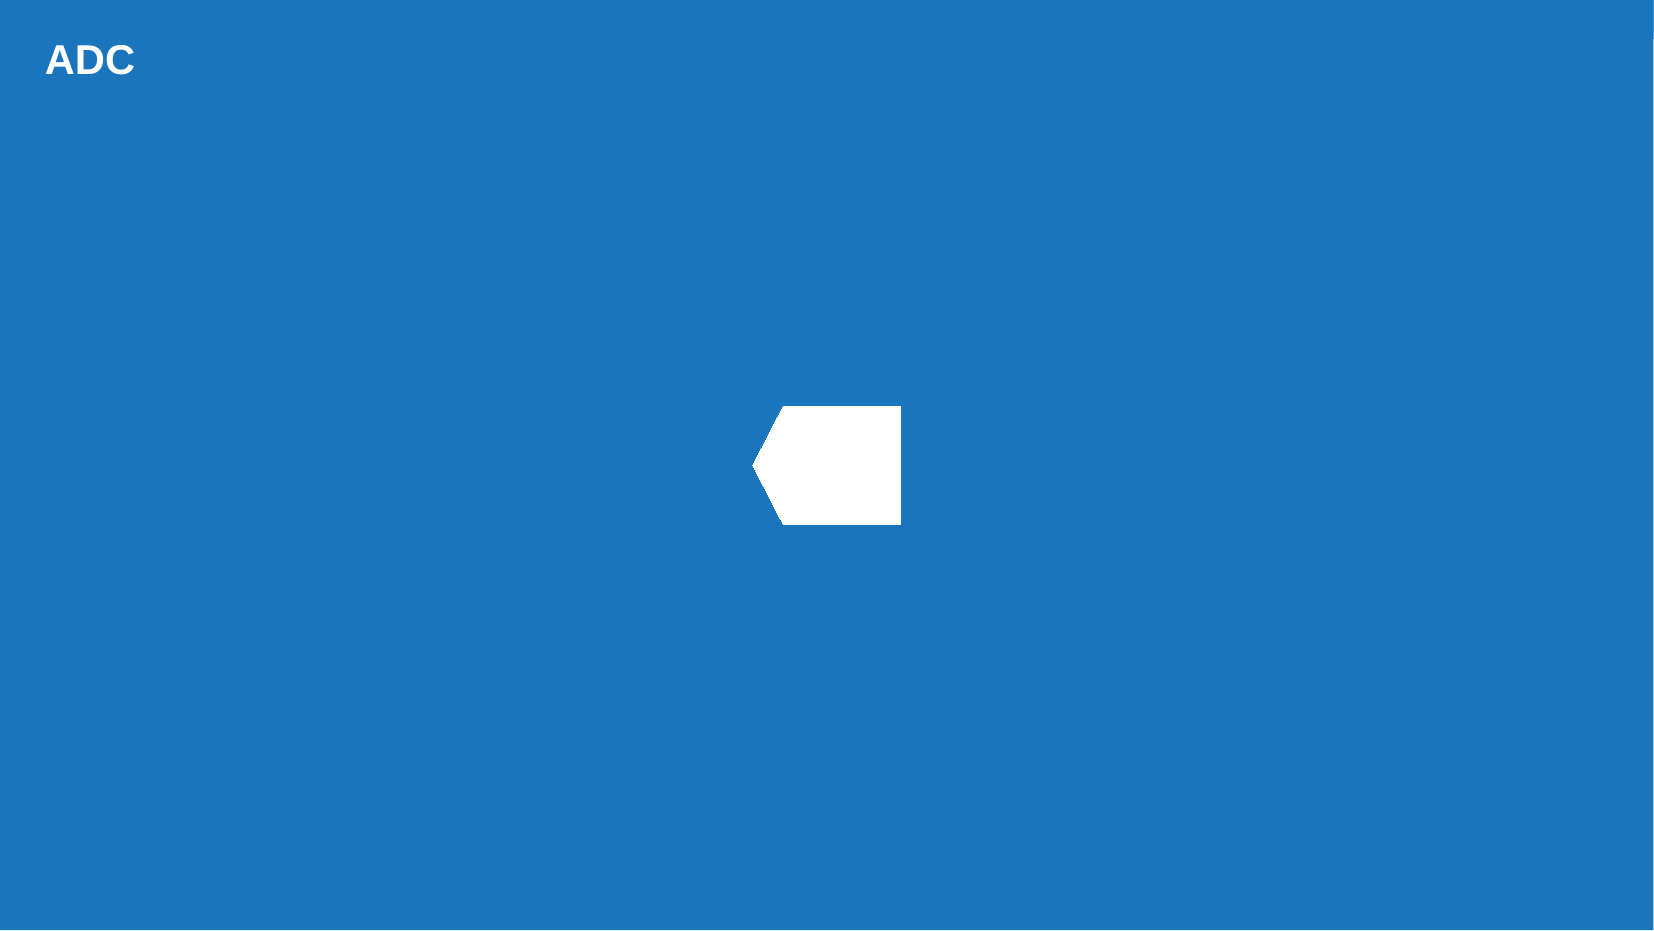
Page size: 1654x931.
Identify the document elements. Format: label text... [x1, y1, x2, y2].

text_box [0, 0, 1654, 931]
text_box ADC [30, 0, 541, 121]
